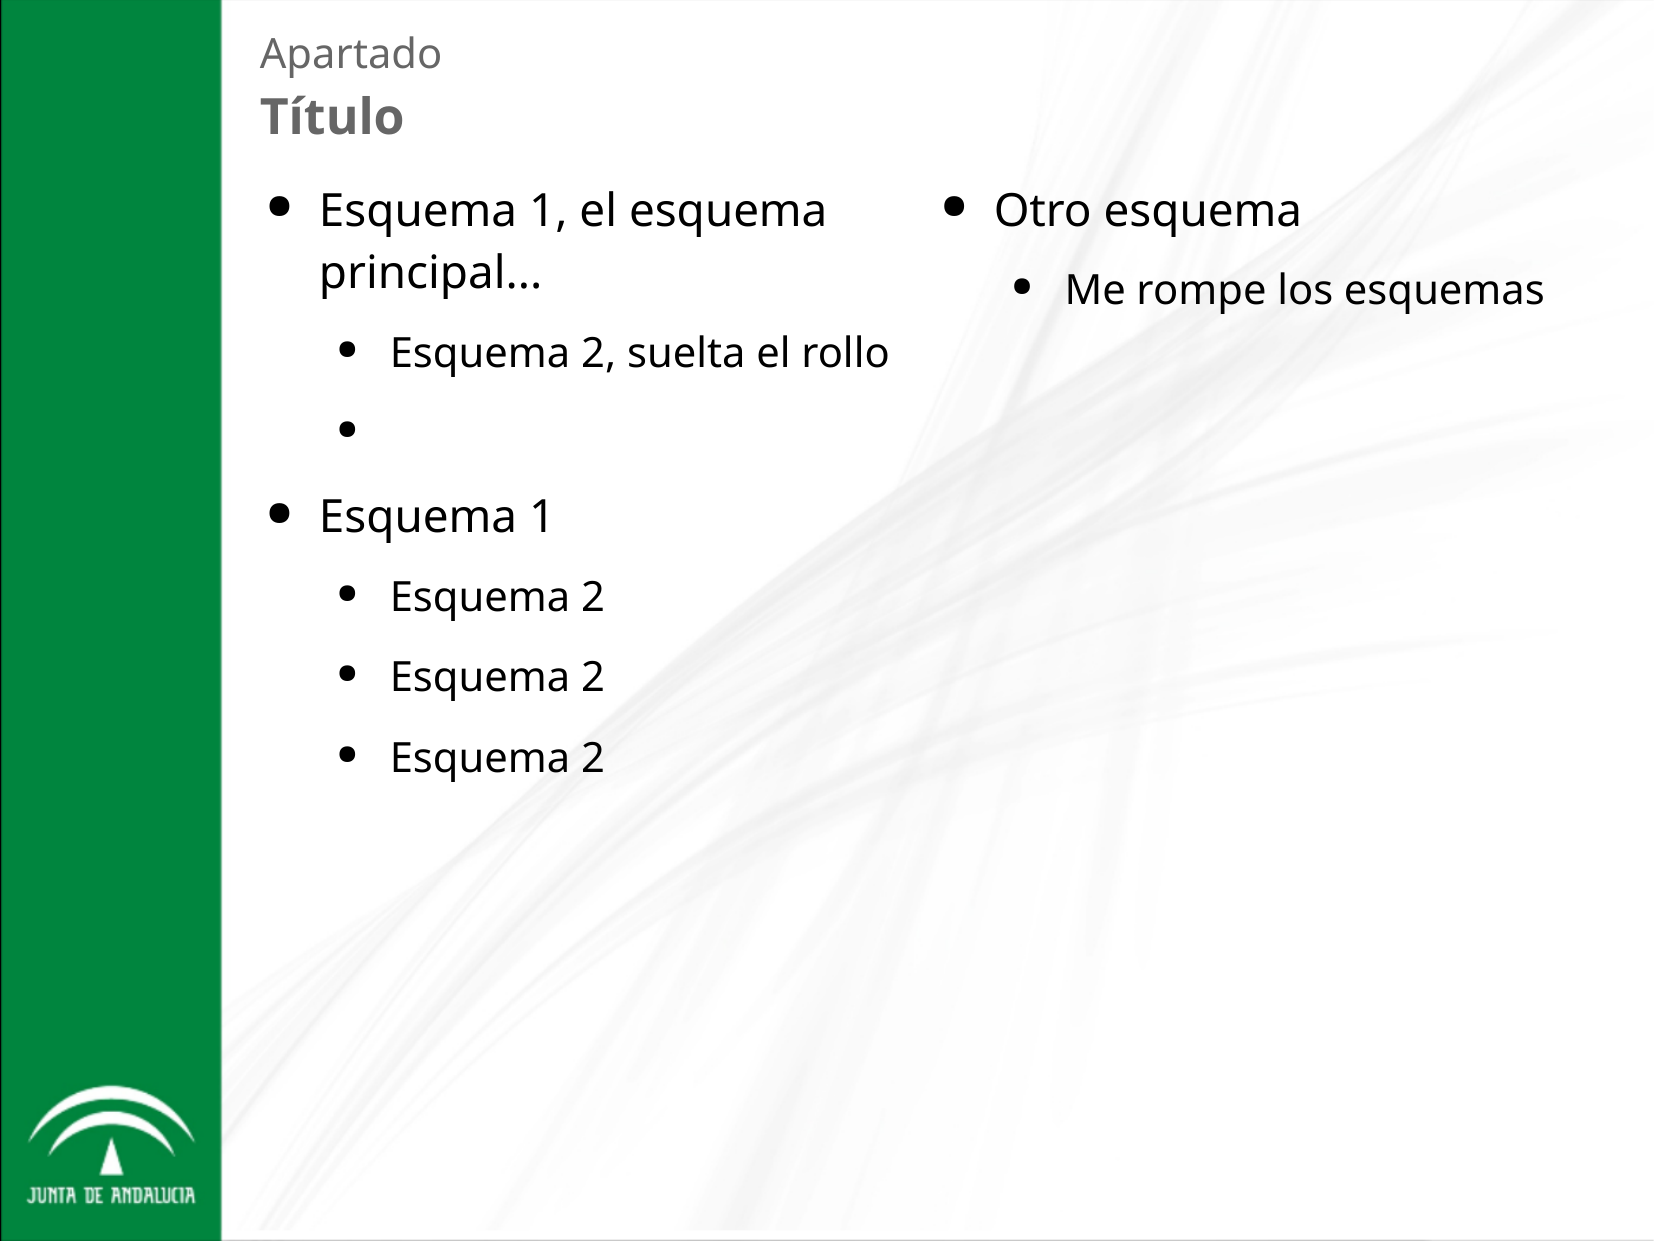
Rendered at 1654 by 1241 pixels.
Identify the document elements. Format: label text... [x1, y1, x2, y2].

list Otro esquema Me rompe los esquemas [922, 177, 1566, 996]
picture [0, 0, 1654, 1241]
title Apartado Título [259, 35, 1577, 139]
list Esquema 1, el esquema principal... Esquema 2, suelta el rollo Esquema 1 Esquema 2 Esquema 2 Esquema 2 [248, 177, 891, 996]
